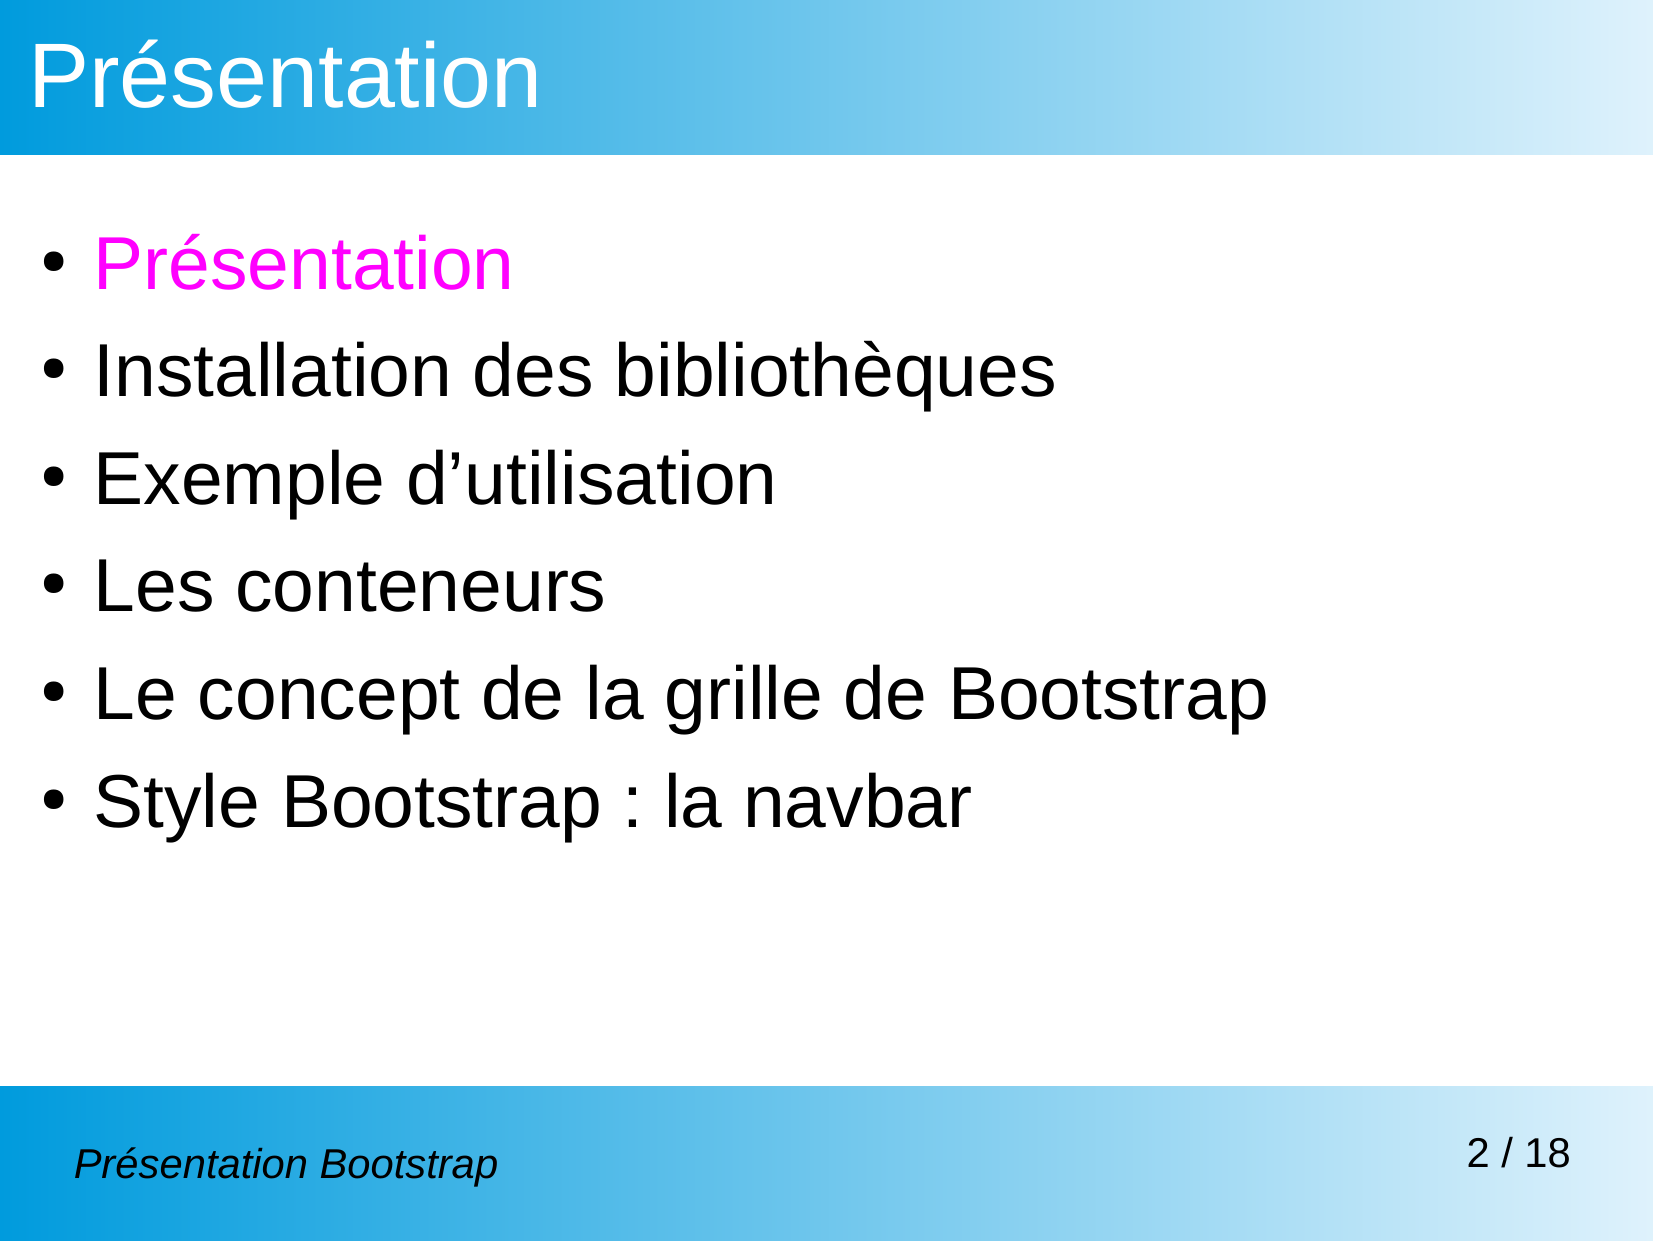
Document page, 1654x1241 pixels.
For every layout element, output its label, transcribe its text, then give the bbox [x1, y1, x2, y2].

text_box Présentation Installation des bibliothèques Exemple d’utilisation Les conteneurs Le concept de la grille de Bootstrap Style Bootstrap : la navbar [22, 221, 1636, 1035]
title Présentation [28, 23, 1517, 128]
